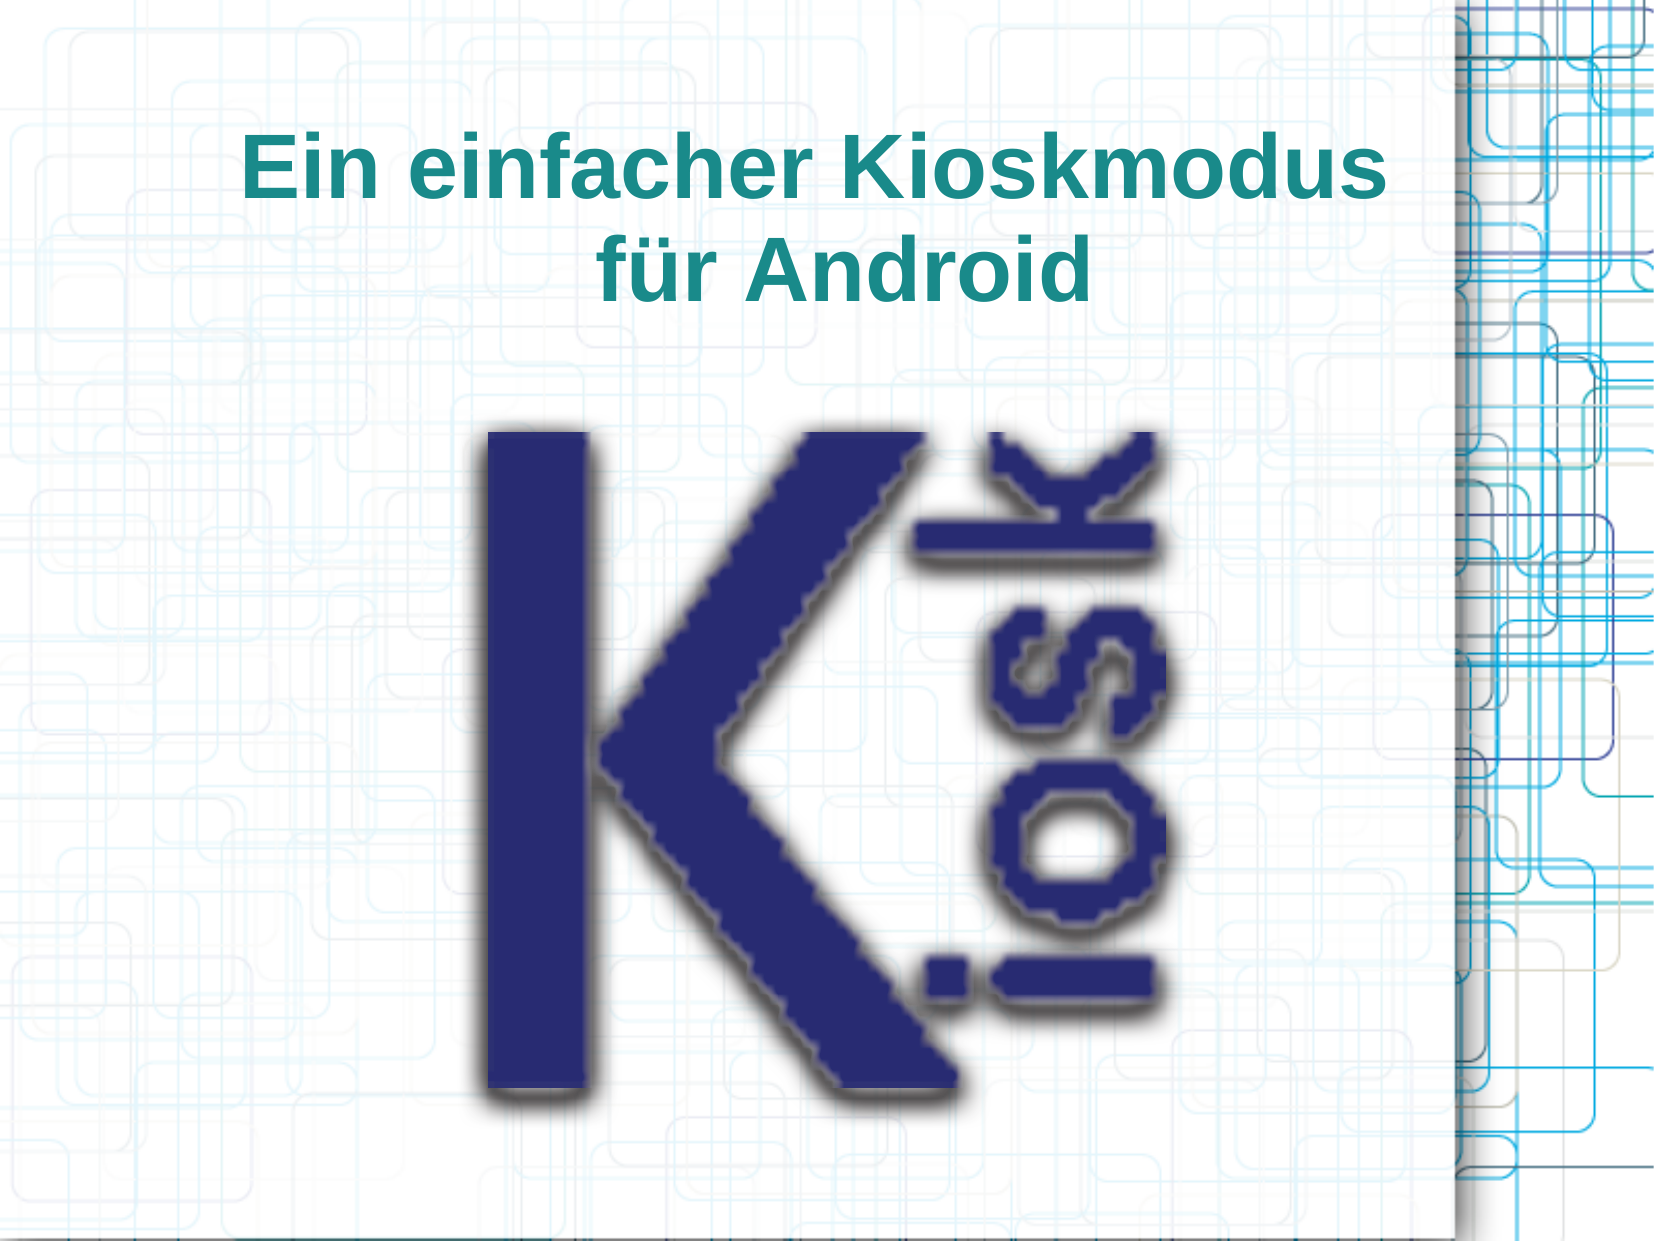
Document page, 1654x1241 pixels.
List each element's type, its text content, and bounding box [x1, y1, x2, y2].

title Ein einfacher Kioskmodus für Android [121, 114, 1534, 322]
picture [0, 0, 1654, 1241]
